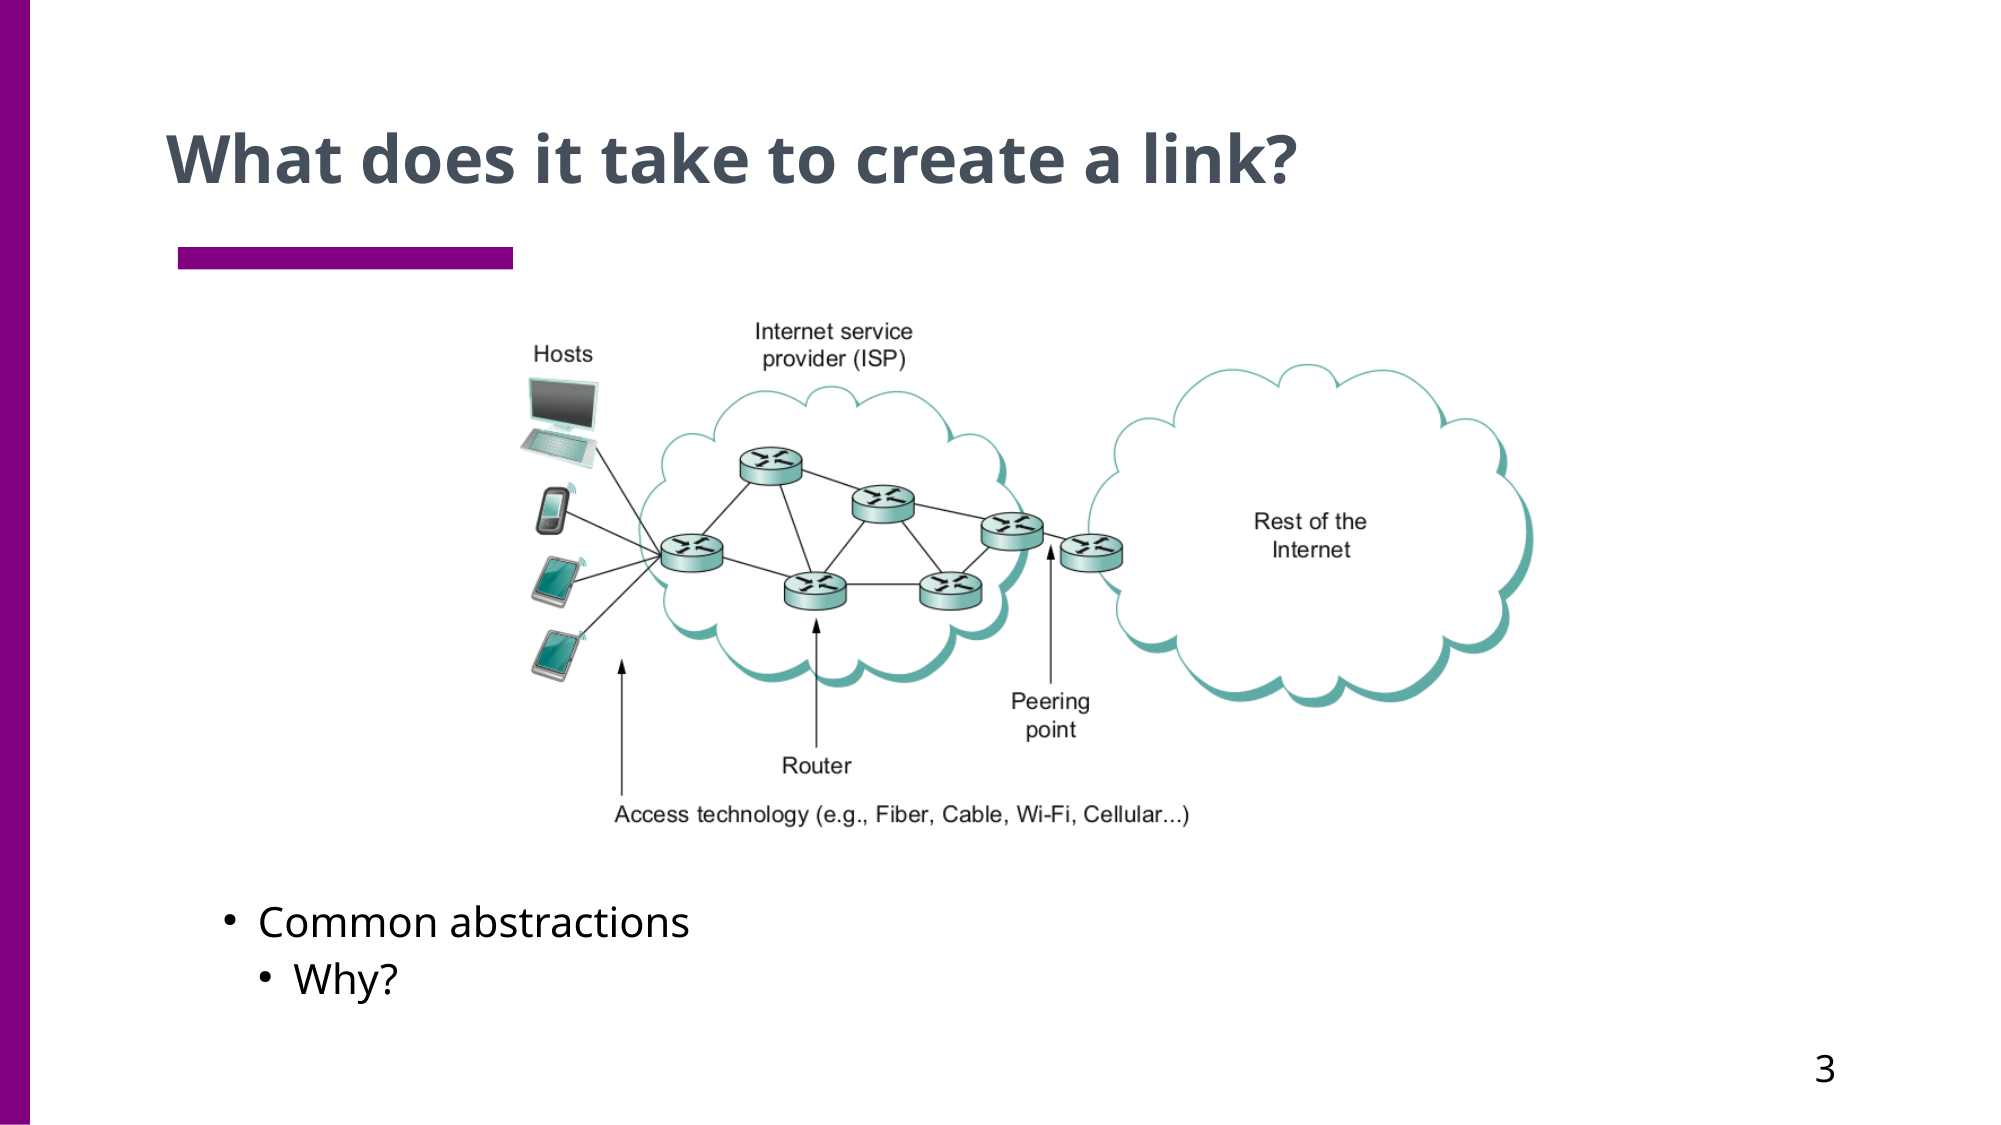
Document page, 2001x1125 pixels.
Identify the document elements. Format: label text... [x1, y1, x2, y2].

text_box Common abstractions Why? [207, 885, 1527, 1053]
text_box What does it take to create a link? [151, 0, 1849, 212]
picture [330, 277, 1596, 856]
